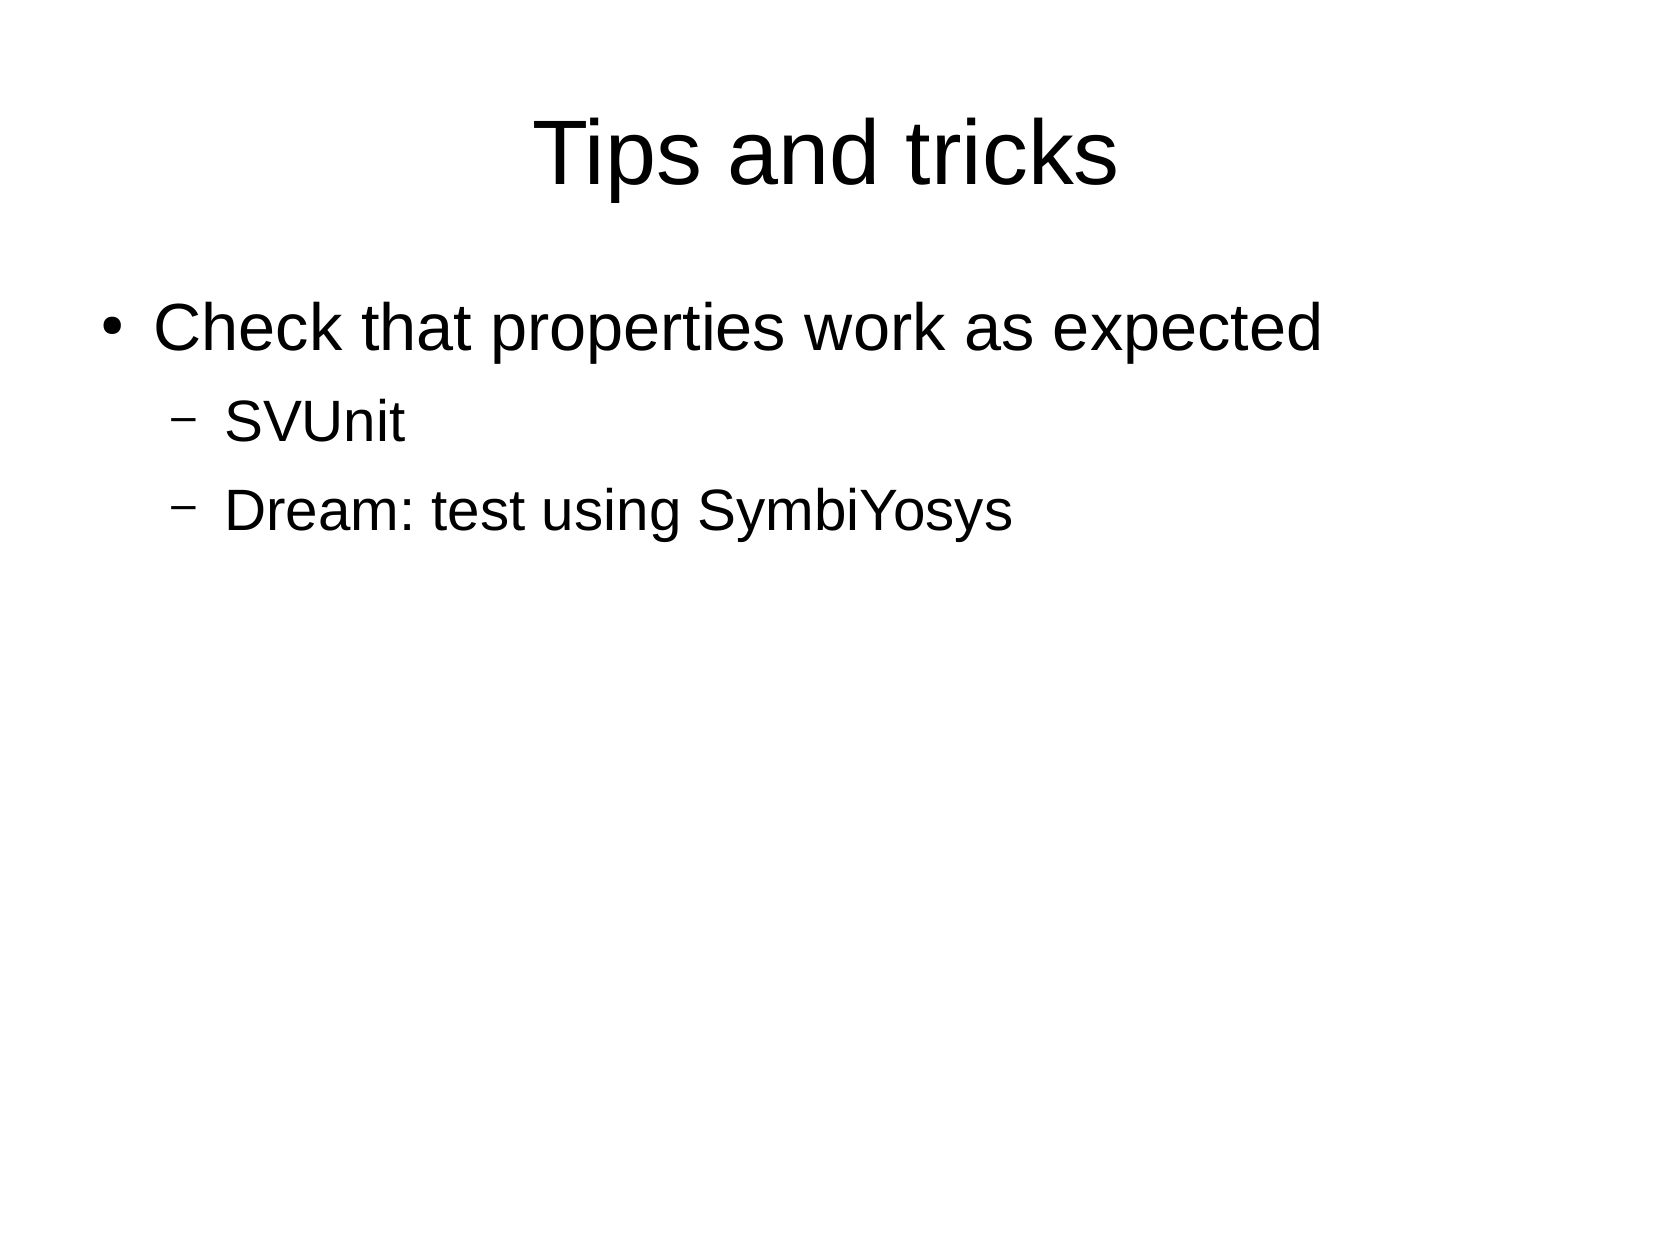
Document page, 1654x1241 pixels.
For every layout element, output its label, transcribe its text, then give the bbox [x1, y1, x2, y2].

list Check that properties work as expected SVUnit Dream: test using SymbiYosys [82, 290, 1571, 1010]
title Tips and tricks [82, 49, 1571, 257]
